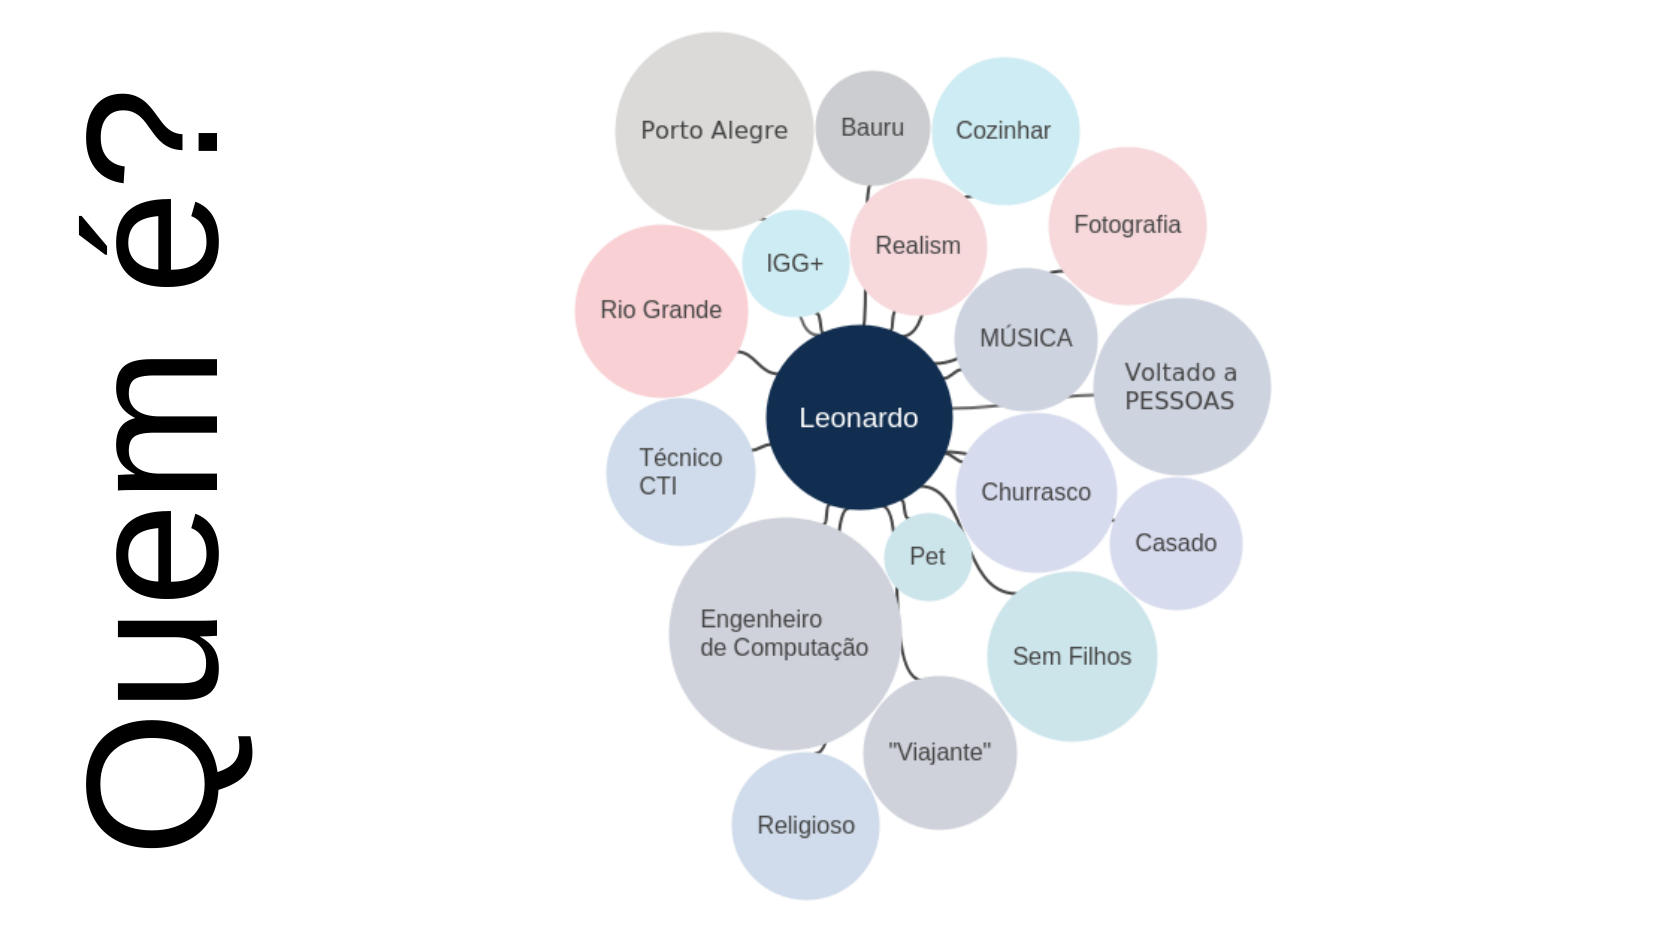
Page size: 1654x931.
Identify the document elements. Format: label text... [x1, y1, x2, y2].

title Quem é? [46, 7, 258, 931]
picture [543, 0, 1302, 931]
